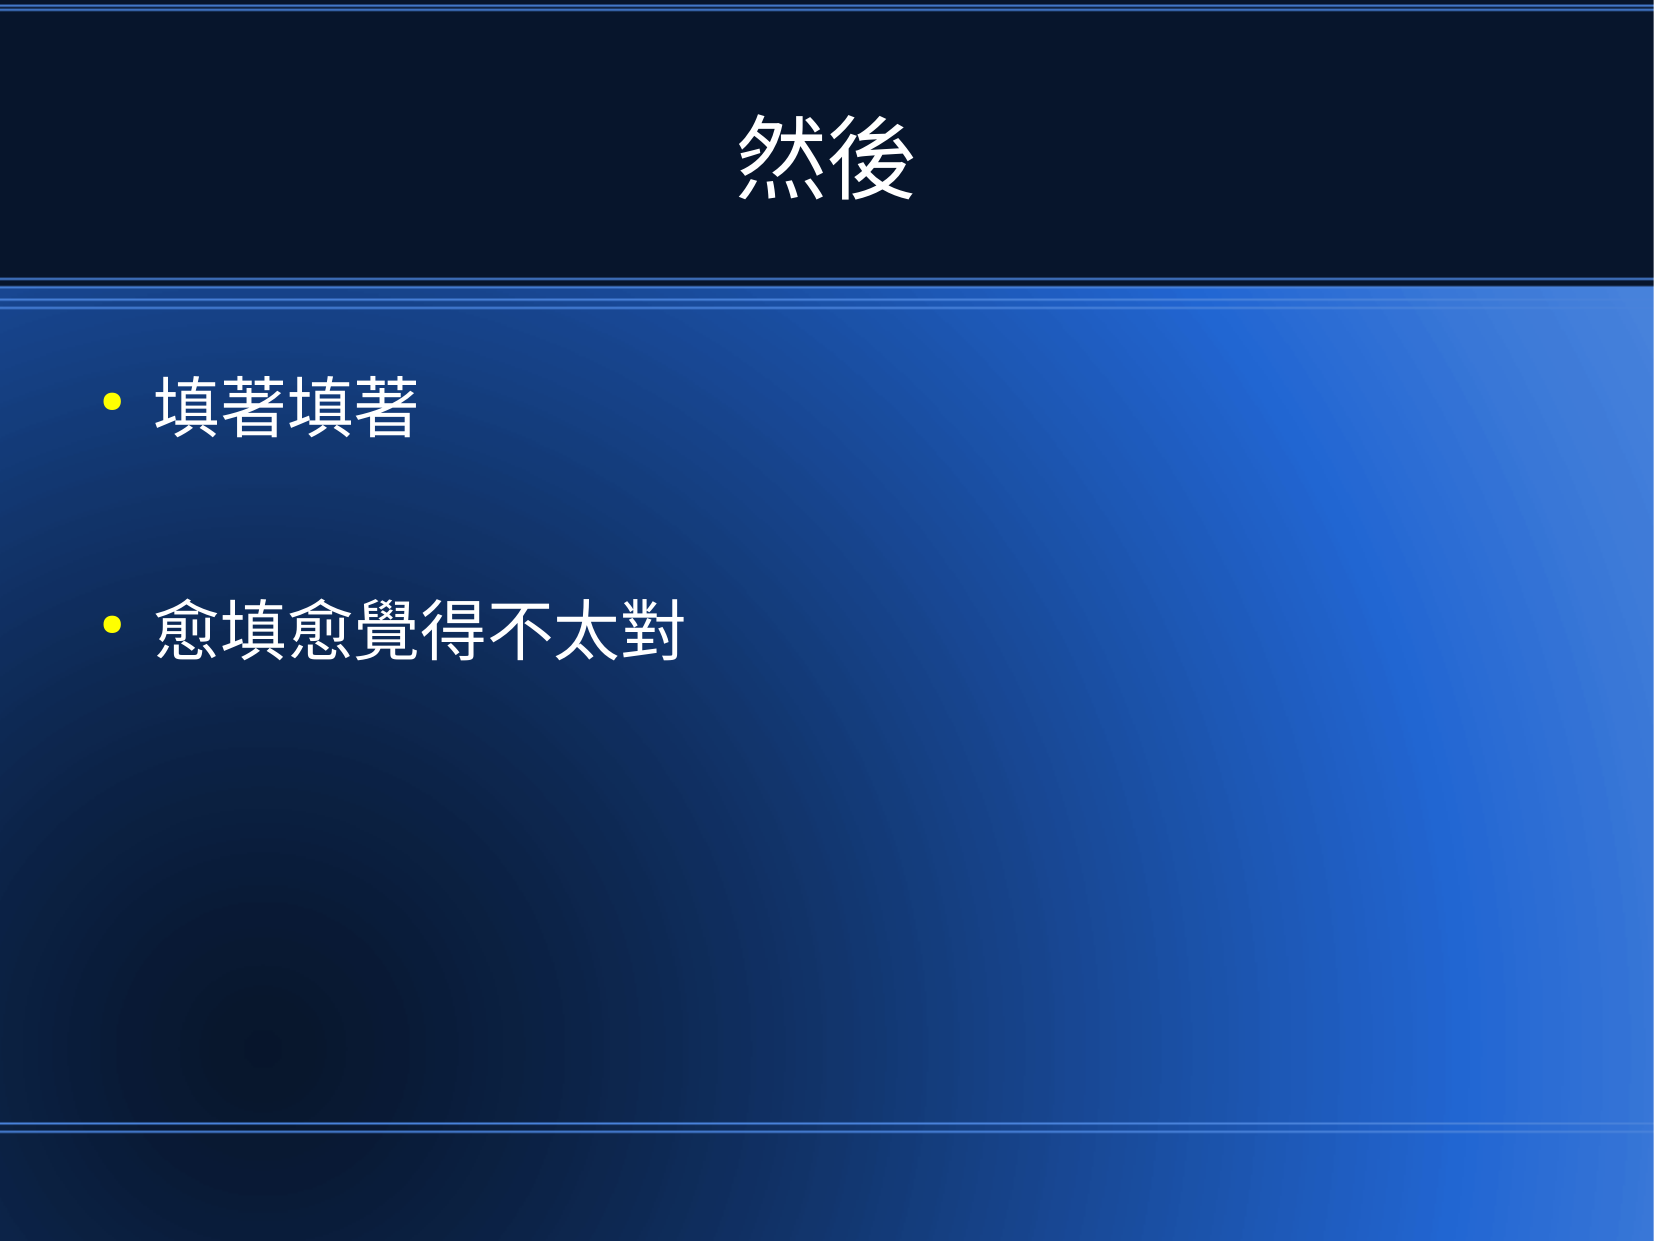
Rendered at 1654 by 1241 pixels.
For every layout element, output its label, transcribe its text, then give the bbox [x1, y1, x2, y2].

title 然後 [82, 49, 1571, 257]
list 填著填著 愈填愈覺得不太對 [82, 355, 1571, 1075]
picture [0, 0, 1654, 1241]
